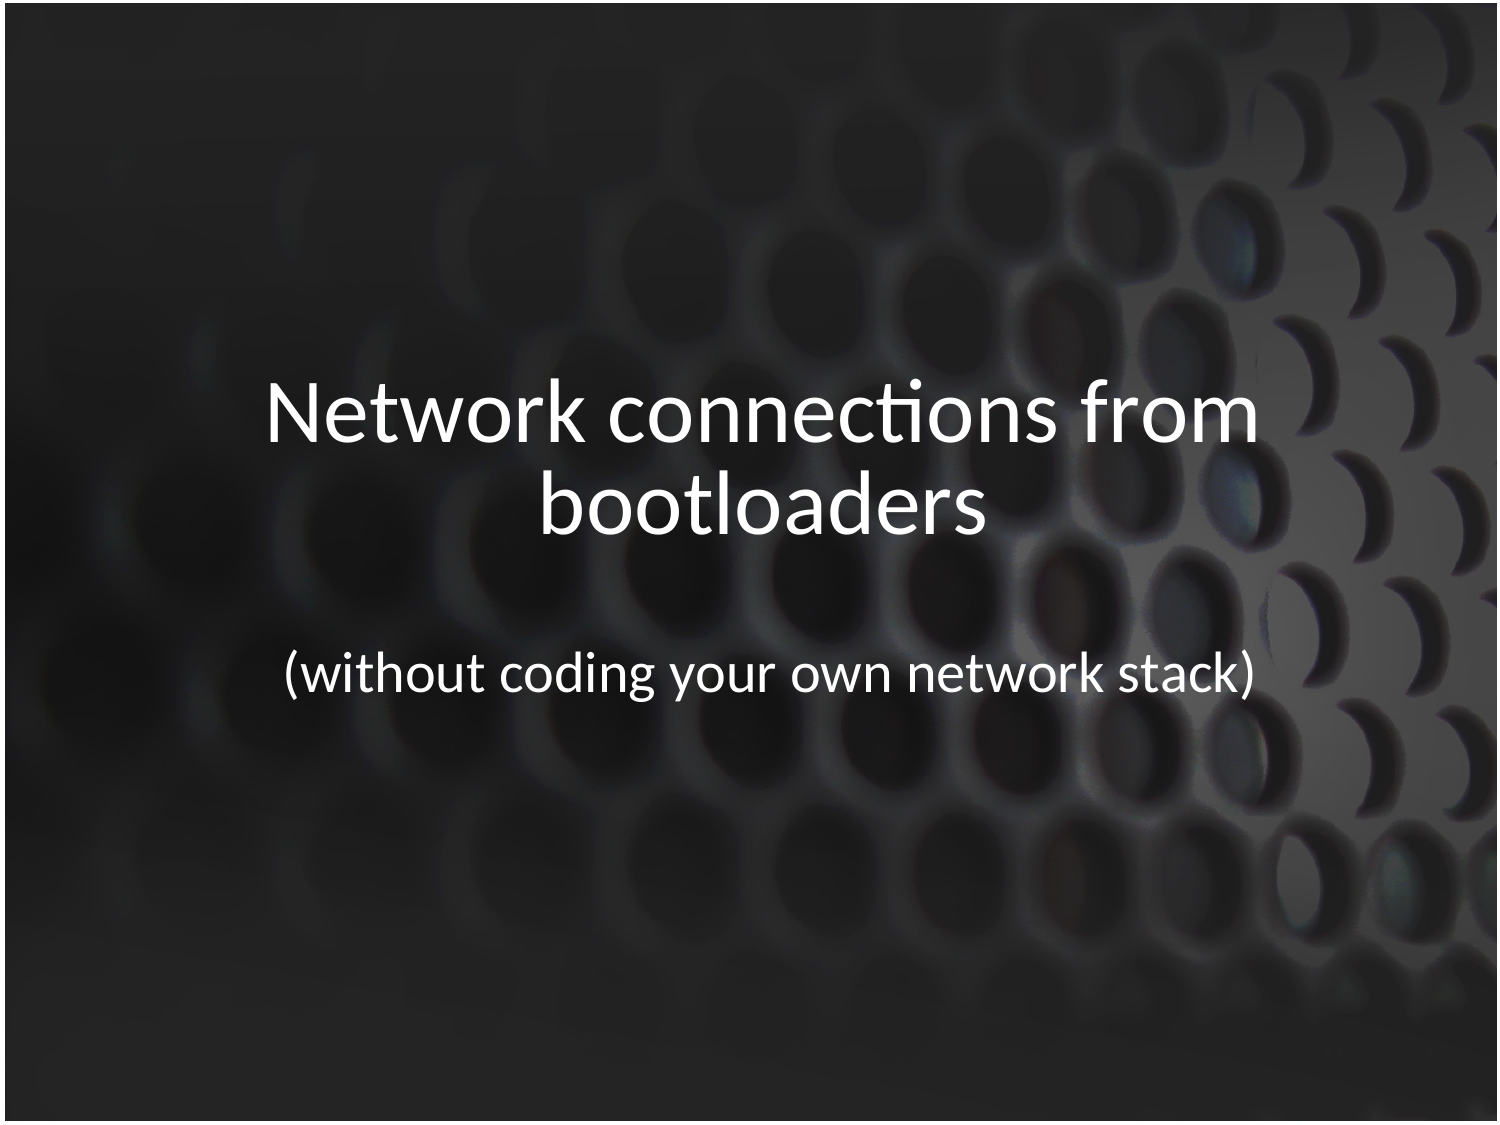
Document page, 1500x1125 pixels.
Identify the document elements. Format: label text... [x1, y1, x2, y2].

picture [0, 0, 1500, 1125]
title Network connections from bootloaders (without coding your own network stack) [88, 329, 1439, 752]
